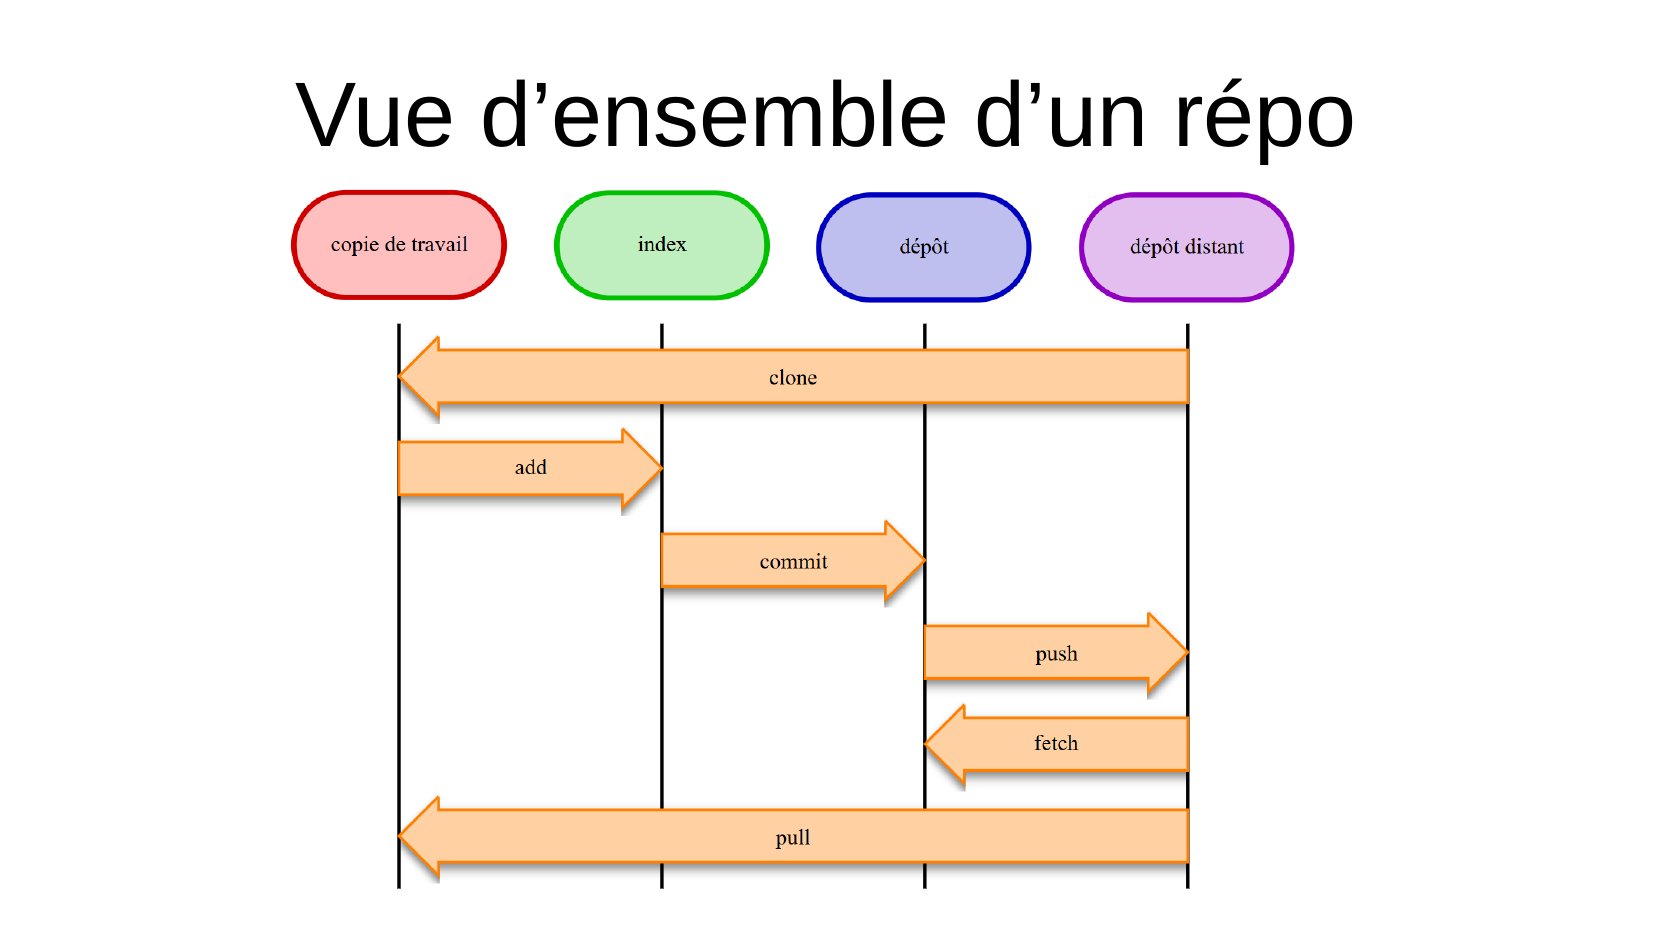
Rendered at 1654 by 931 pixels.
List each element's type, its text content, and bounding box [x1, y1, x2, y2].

title Vue d’ensemble d’un répo [82, 37, 1571, 193]
picture [274, 178, 1313, 901]
